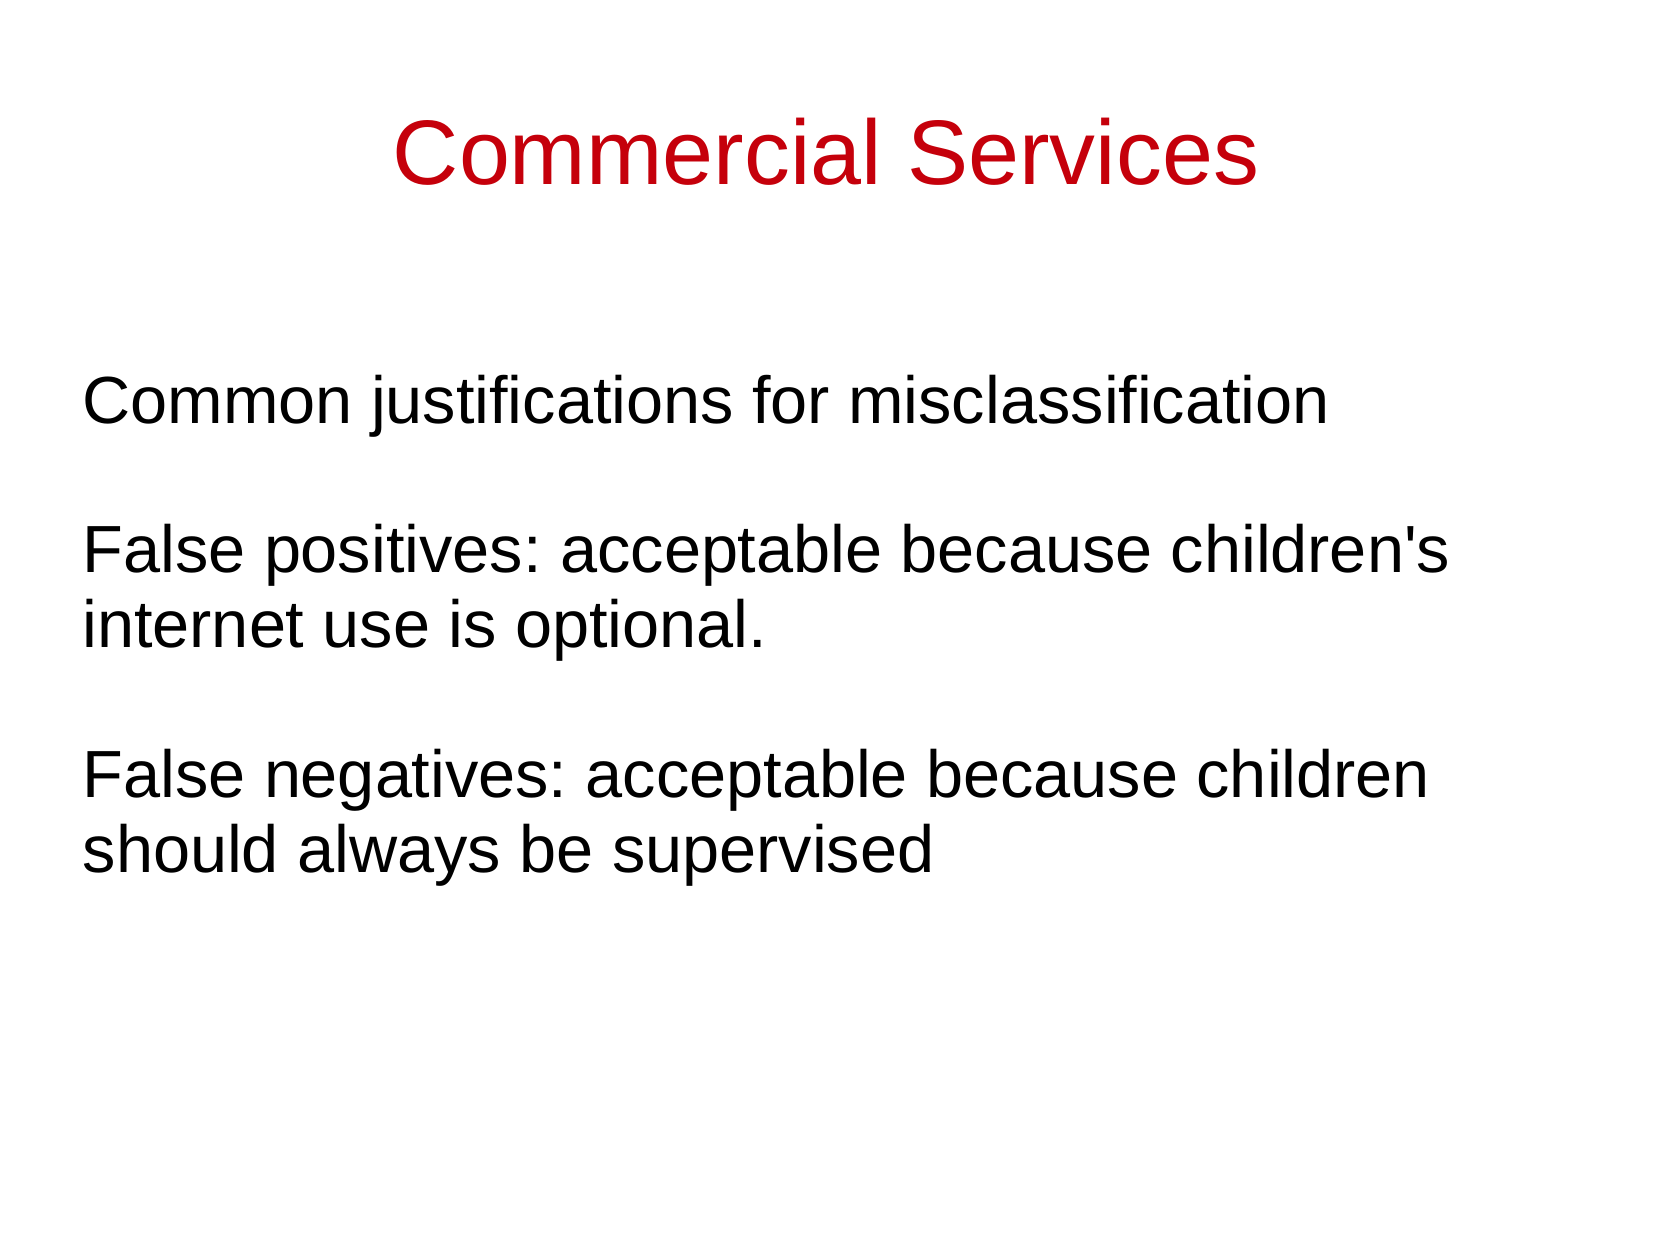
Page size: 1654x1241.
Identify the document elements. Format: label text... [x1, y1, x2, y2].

subtitle Common justifications for misclassification False positives: acceptable because children's internet use is optional. False negatives: acceptable because children should always be supervised [82, 290, 1571, 1109]
title Commercial Services [82, 49, 1571, 257]
